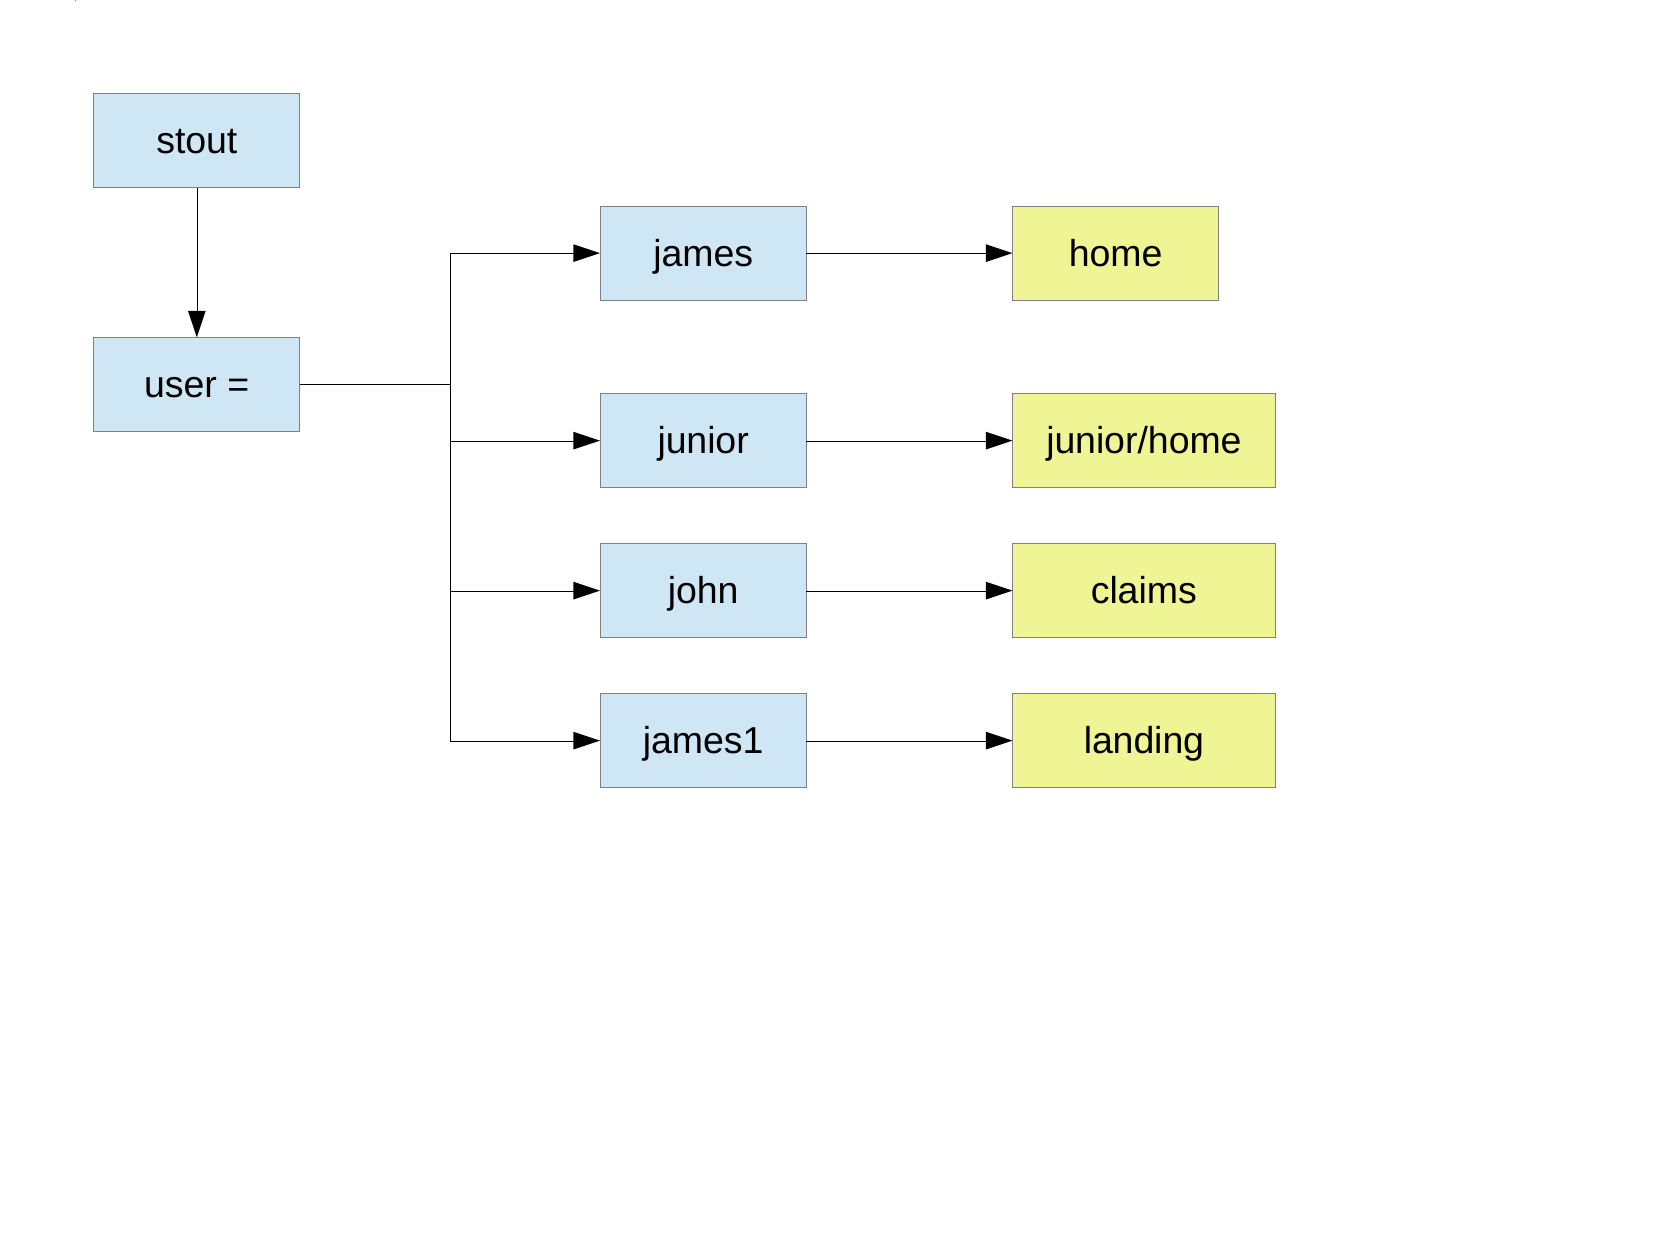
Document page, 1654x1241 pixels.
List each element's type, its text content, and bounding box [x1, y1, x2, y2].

text_box stout [93, 93, 300, 188]
text_box junior/home [1012, 393, 1276, 488]
text_box james [600, 206, 807, 301]
text_box landing [1012, 693, 1276, 788]
text_box junior [600, 393, 807, 488]
text_box home [1012, 206, 1219, 301]
text_box user = [93, 337, 300, 432]
text_box john [600, 543, 807, 638]
text_box james1 [600, 693, 807, 788]
text_box claims [1012, 543, 1276, 638]
